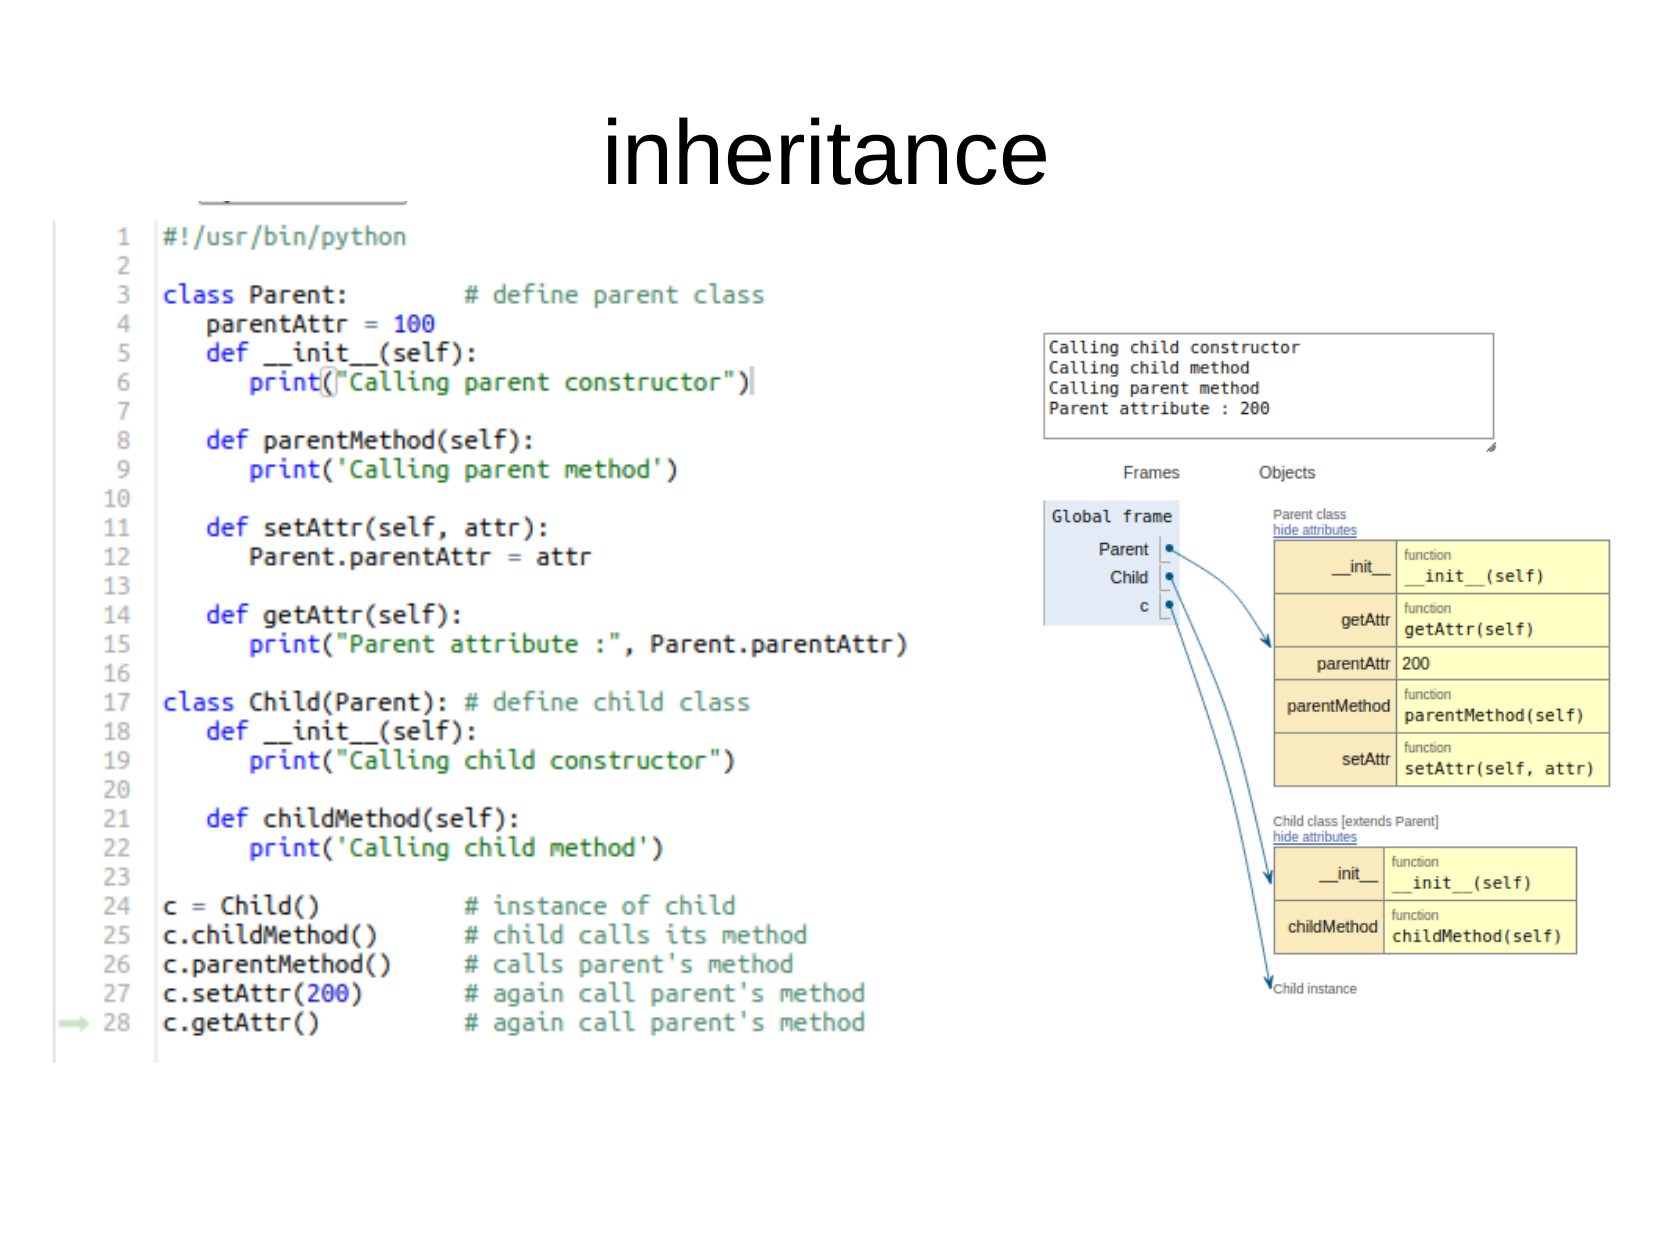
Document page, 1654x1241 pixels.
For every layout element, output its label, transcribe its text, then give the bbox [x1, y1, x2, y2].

title inheritance [82, 49, 1571, 257]
picture [47, 201, 943, 1063]
picture [1039, 330, 1623, 1008]
